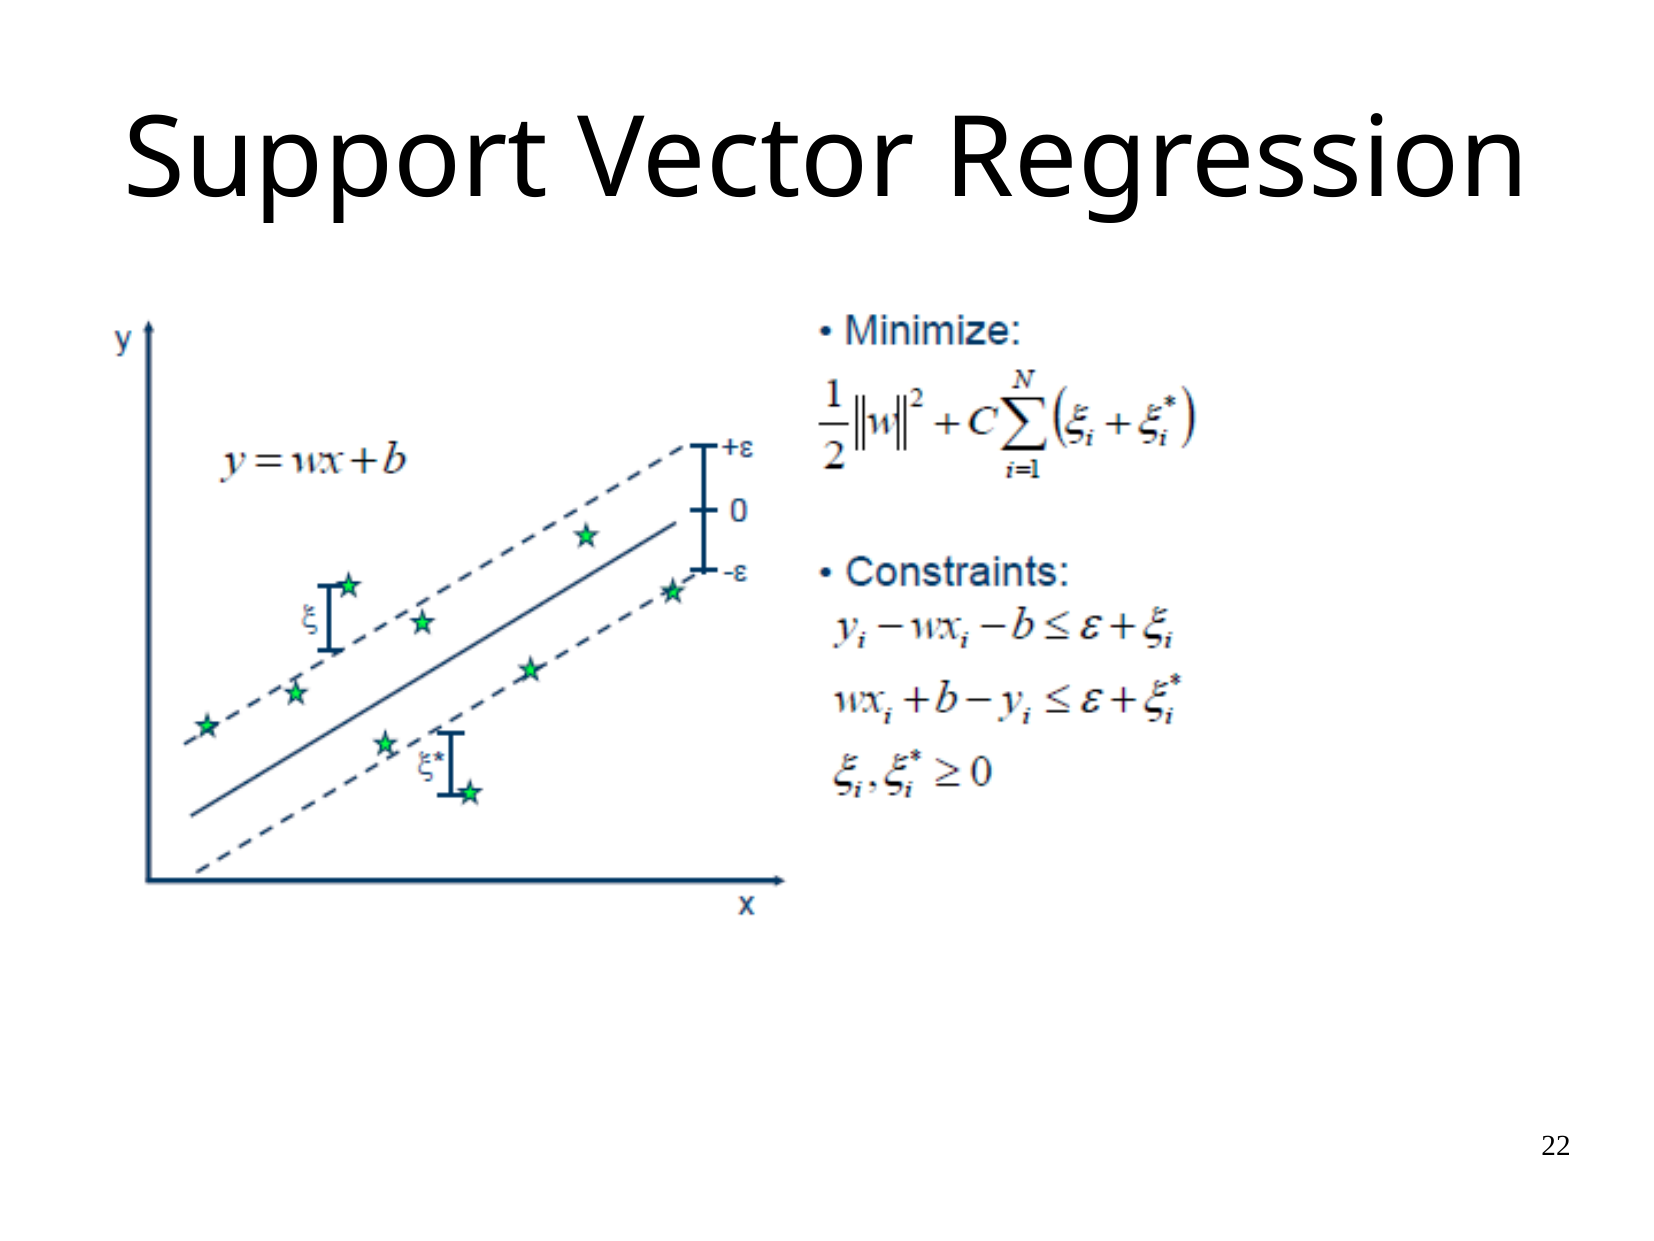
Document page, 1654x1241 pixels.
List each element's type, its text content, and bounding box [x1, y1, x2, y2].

title Support Vector Regression [82, 49, 1571, 257]
picture [102, 290, 1231, 936]
